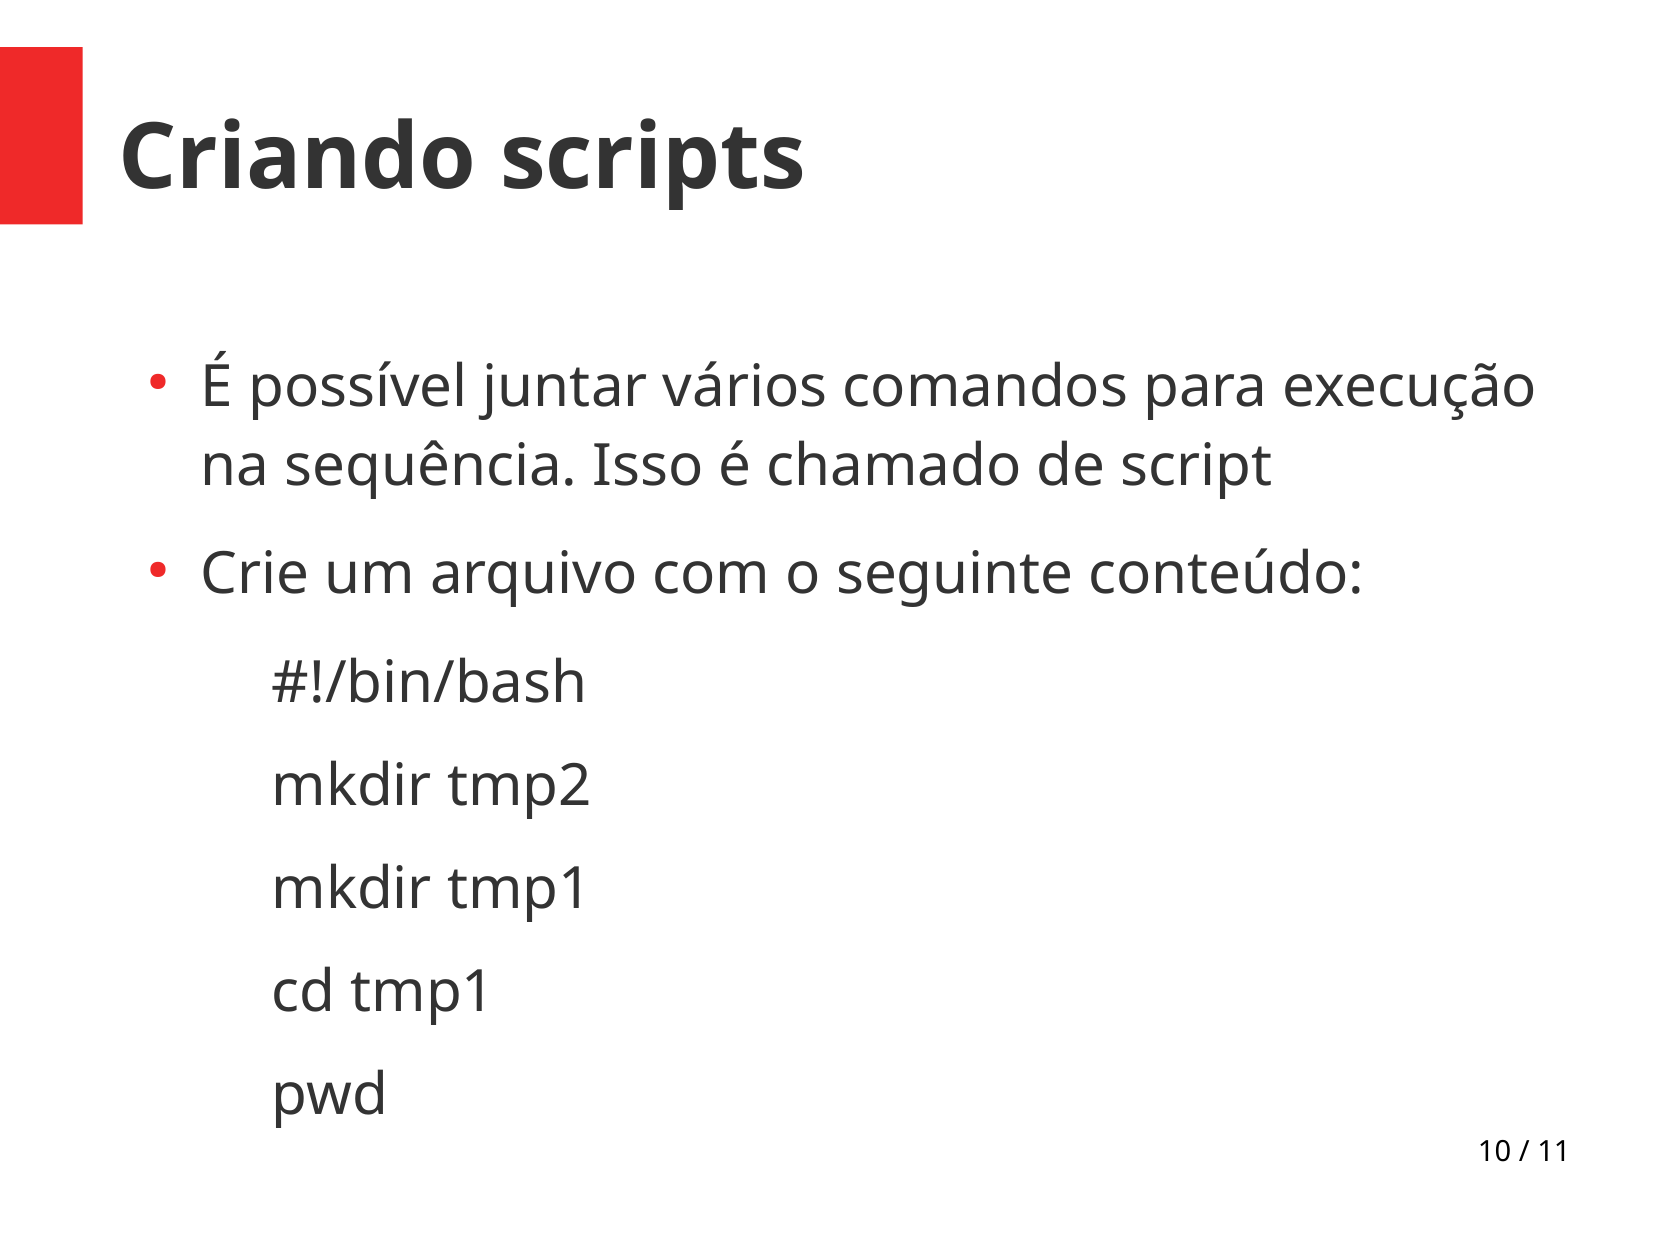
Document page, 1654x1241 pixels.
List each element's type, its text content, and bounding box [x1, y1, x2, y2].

list É possível juntar vários comandos para execução na sequência. Isso é chamado de script Crie um arquivo com o seguinte conteúdo: #!/bin/bash mkdir tmp2 mkdir tmp1 cd tmp1 pwd [129, 343, 1548, 1063]
title Criando scripts [118, 49, 1571, 257]
